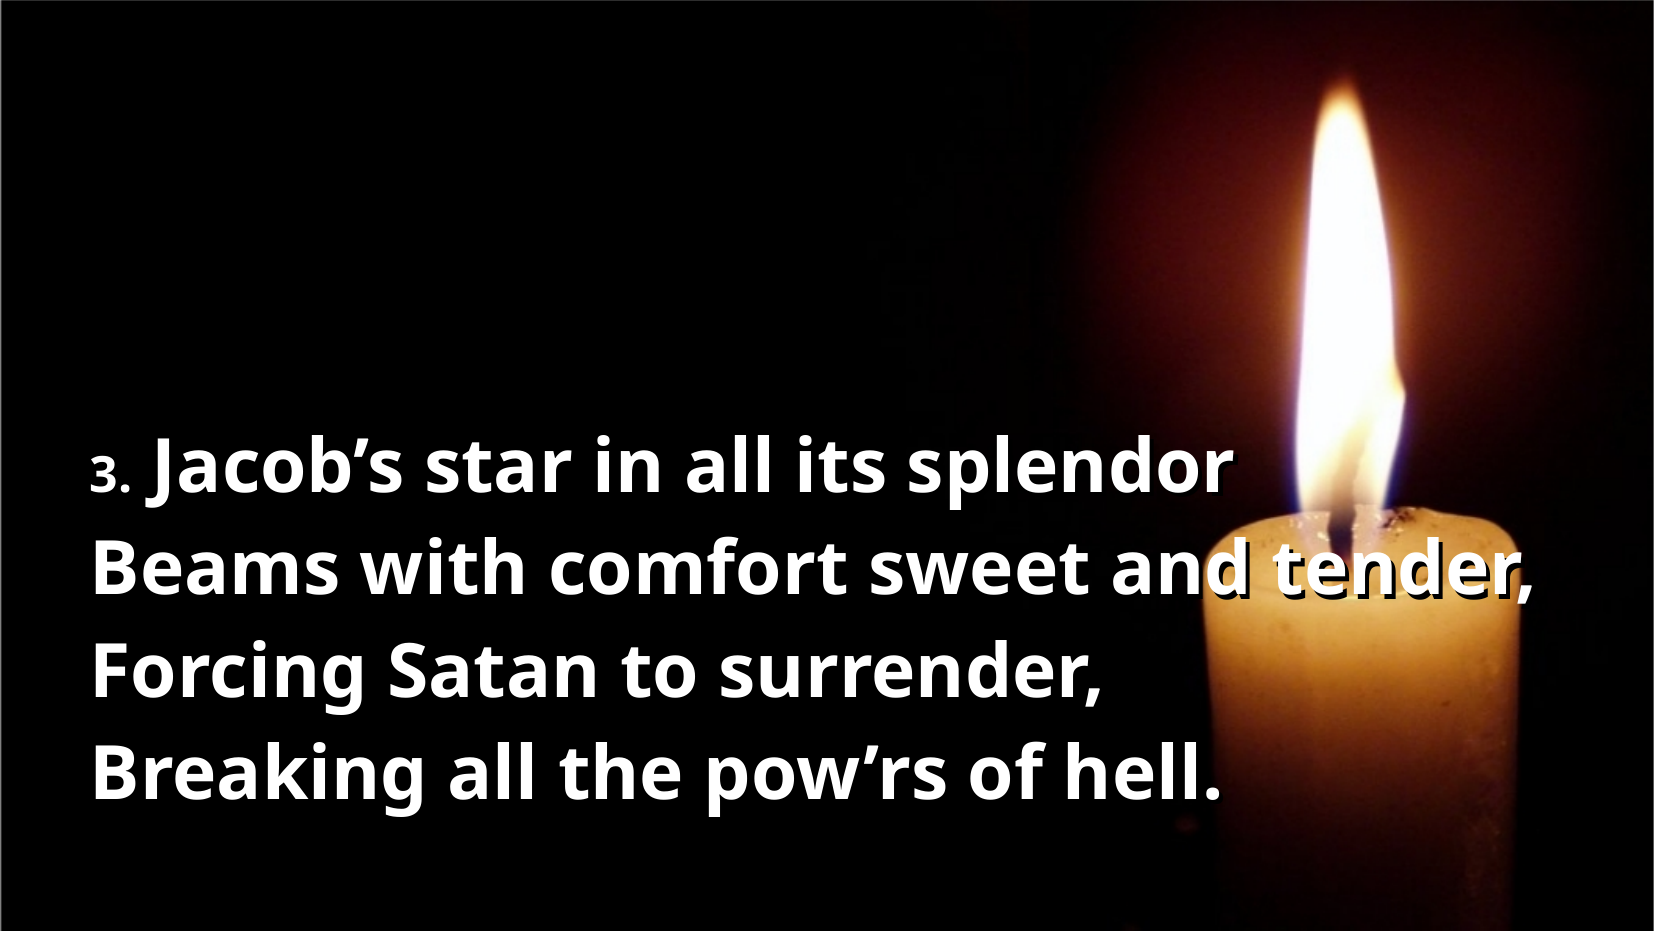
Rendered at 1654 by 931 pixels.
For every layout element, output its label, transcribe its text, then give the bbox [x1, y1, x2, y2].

picture [0, 0, 1654, 931]
text_box 3. Jacob’s star in all its splendor Beams with comfort sweet and tender, Forcing Satan to surrender, Breaking all the pow’rs of hell. [75, 405, 1576, 820]
